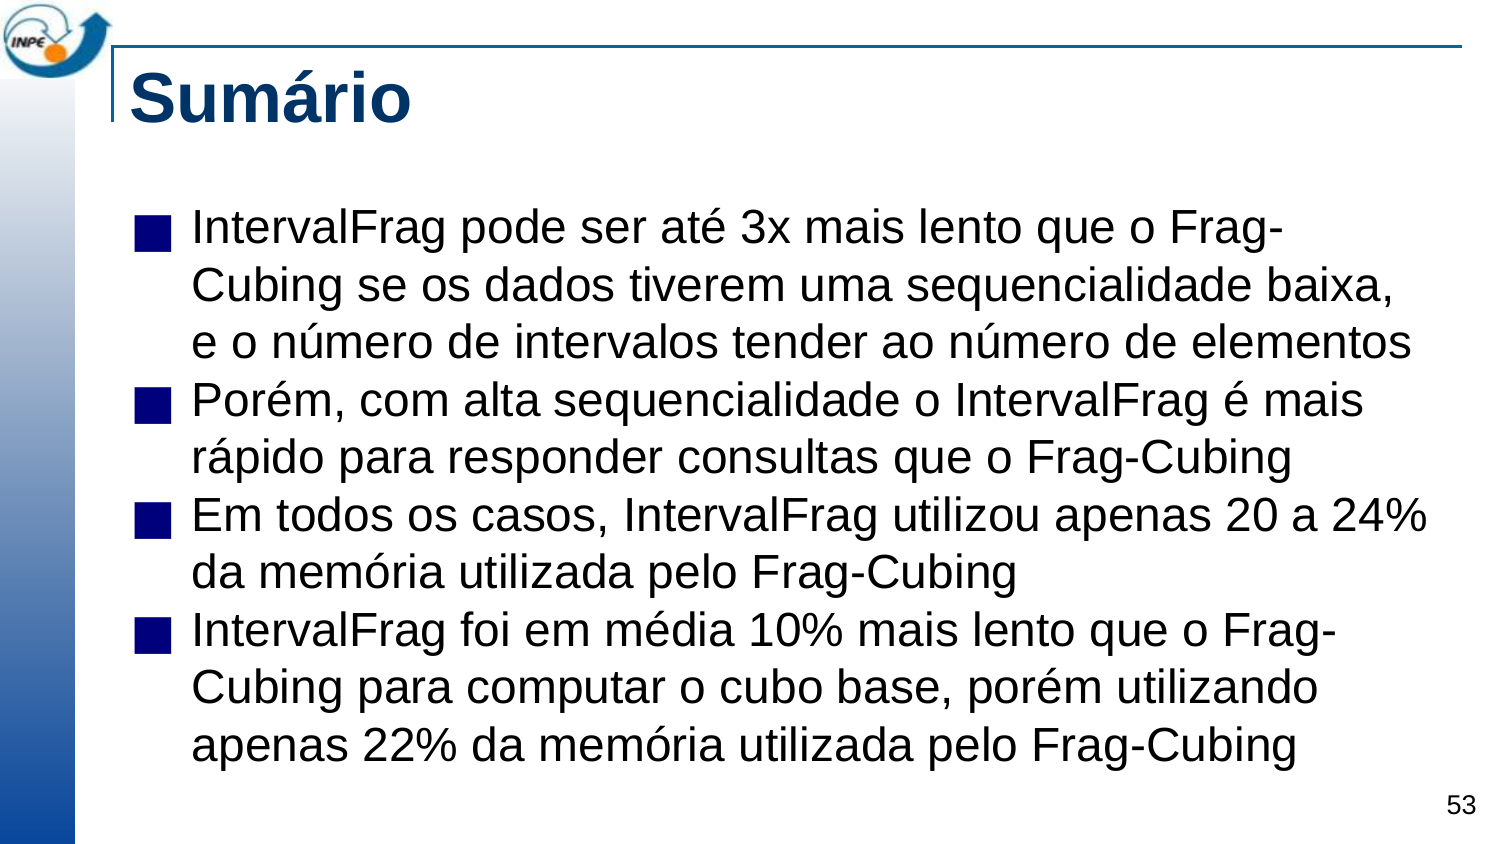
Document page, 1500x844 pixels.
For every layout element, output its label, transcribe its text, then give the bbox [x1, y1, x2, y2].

list IntervalFrag pode ser até 3x mais lento que o Frag-Cubing se os dados tiverem uma sequencialidade baixa, e o número de intervalos tender ao número de elementos Porém, com alta sequencialidade o IntervalFrag é mais rápido para responder consultas que o Frag-Cubing Em todos os casos, IntervalFrag utilizou apenas 20 a 24% da memória utilizada pelo Frag-Cubing IntervalFrag foi em média 10% mais lento que o Frag-Cubing para computar o cubo base, porém utilizando apenas 22% da memória utilizada pelo Frag-Cubing [99, 187, 1450, 769]
slide_number <number> [1403, 779, 1494, 844]
title Sumário [112, 46, 1450, 141]
picture [0, 0, 113, 79]
